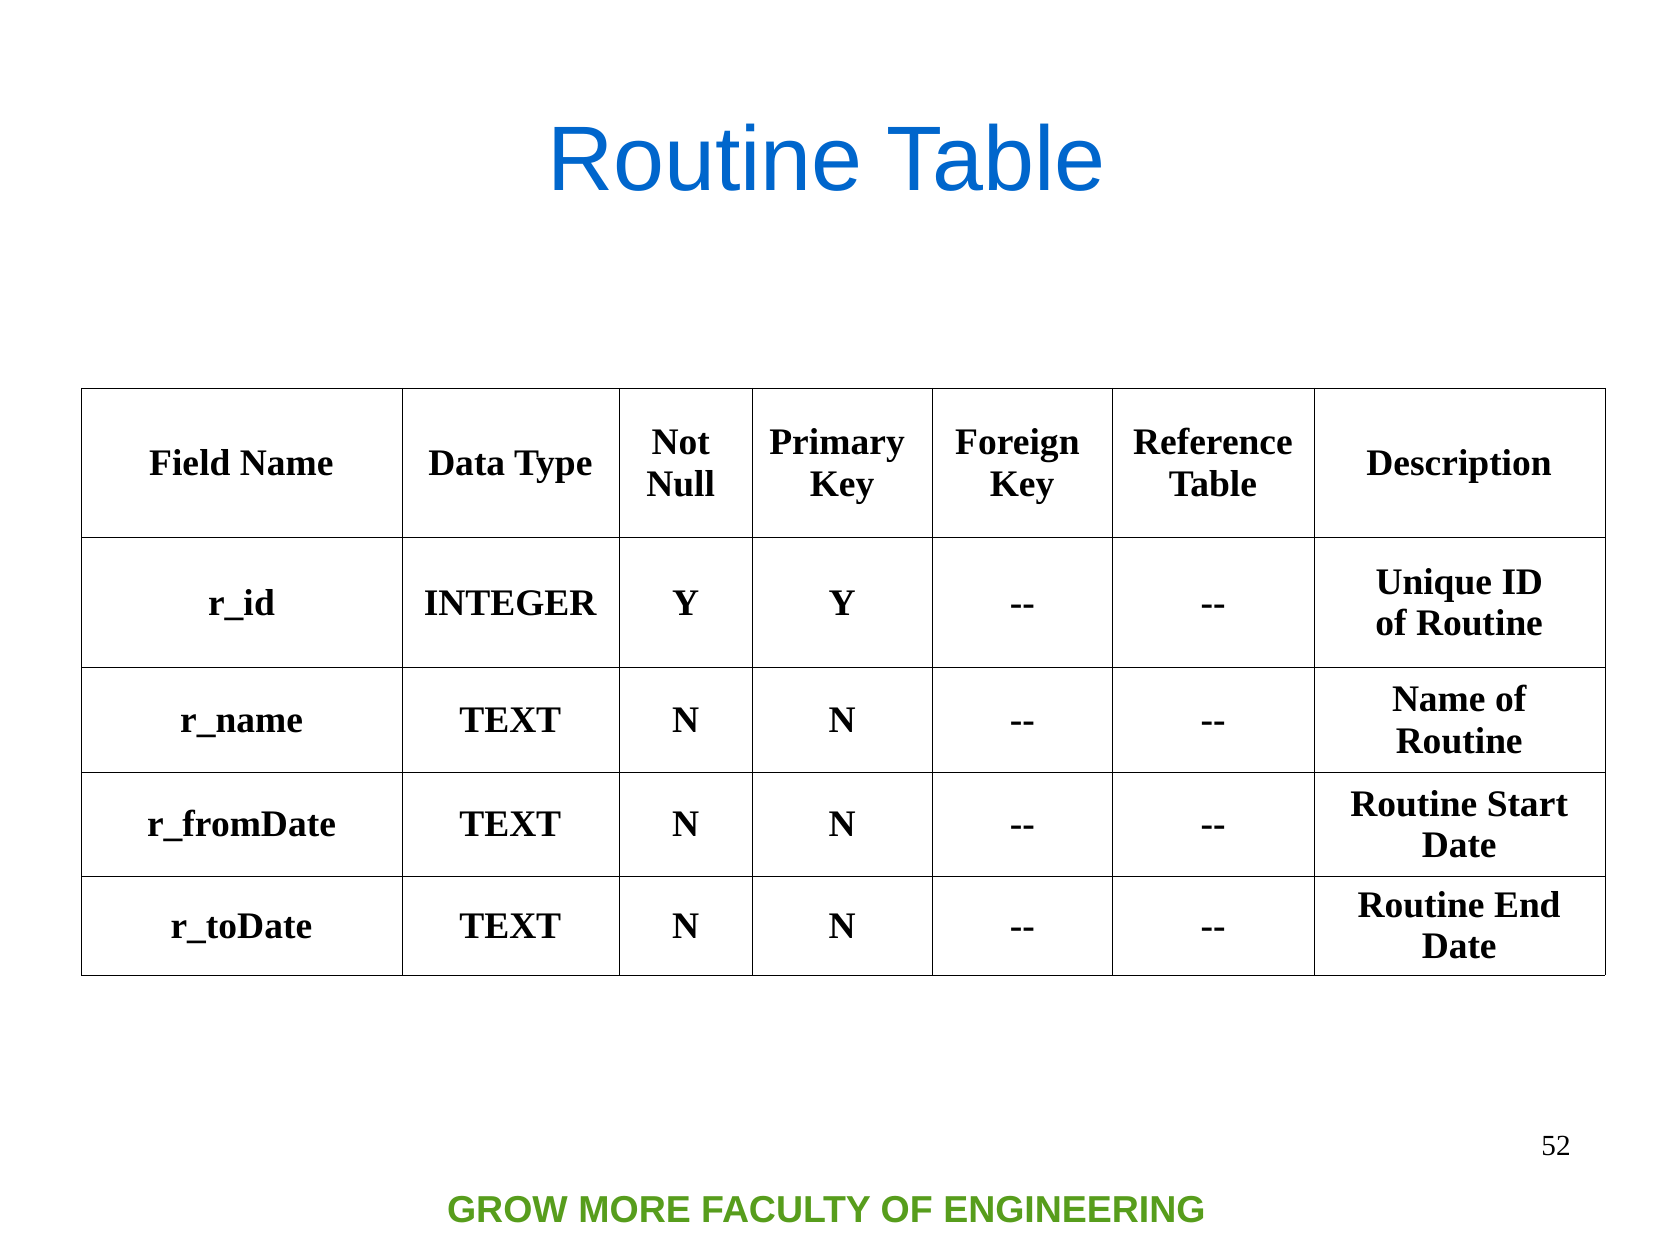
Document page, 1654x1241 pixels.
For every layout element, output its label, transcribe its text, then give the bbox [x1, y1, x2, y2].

table_cell N [753, 668, 932, 772]
table_cell r_name [82, 668, 402, 772]
table_header Description [1315, 389, 1605, 537]
table_cell TEXT [403, 877, 619, 975]
table_cell -- [1113, 877, 1314, 975]
table_cell r_fromDate [82, 773, 402, 876]
table_header Foreign Key [933, 389, 1112, 537]
table_cell N [620, 773, 752, 876]
table_cell TEXT [403, 668, 619, 772]
table_cell Unique ID of Routine [1315, 538, 1605, 667]
table_cell Routine End Date [1315, 877, 1605, 975]
table_cell -- [933, 538, 1112, 667]
table_header Reference Table [1113, 389, 1314, 537]
table_cell N [753, 877, 932, 975]
table_cell N [620, 668, 752, 772]
table_cell -- [1113, 538, 1314, 667]
table_cell Name of Routine [1315, 668, 1605, 772]
table_cell r_toDate [82, 877, 402, 975]
table_header Field Name [82, 389, 402, 537]
table_cell N [620, 877, 752, 975]
table_header Data Type [403, 389, 619, 537]
table_cell Routine Start Date [1315, 773, 1605, 876]
table_cell -- [1113, 668, 1314, 772]
table_cell -- [933, 877, 1112, 975]
table_header Not Null [620, 389, 752, 537]
table_cell -- [1113, 773, 1314, 876]
table_header Primary Key [753, 389, 932, 537]
table_cell r_id [82, 538, 402, 667]
table_cell -- [933, 773, 1112, 876]
table_cell Y [753, 538, 932, 667]
table_cell -- [933, 668, 1112, 772]
title Routine Table [82, 55, 1571, 263]
table_cell N [753, 773, 932, 876]
table_cell Y [620, 538, 752, 667]
table_cell INTEGER [403, 538, 619, 667]
table_cell TEXT [403, 773, 619, 876]
